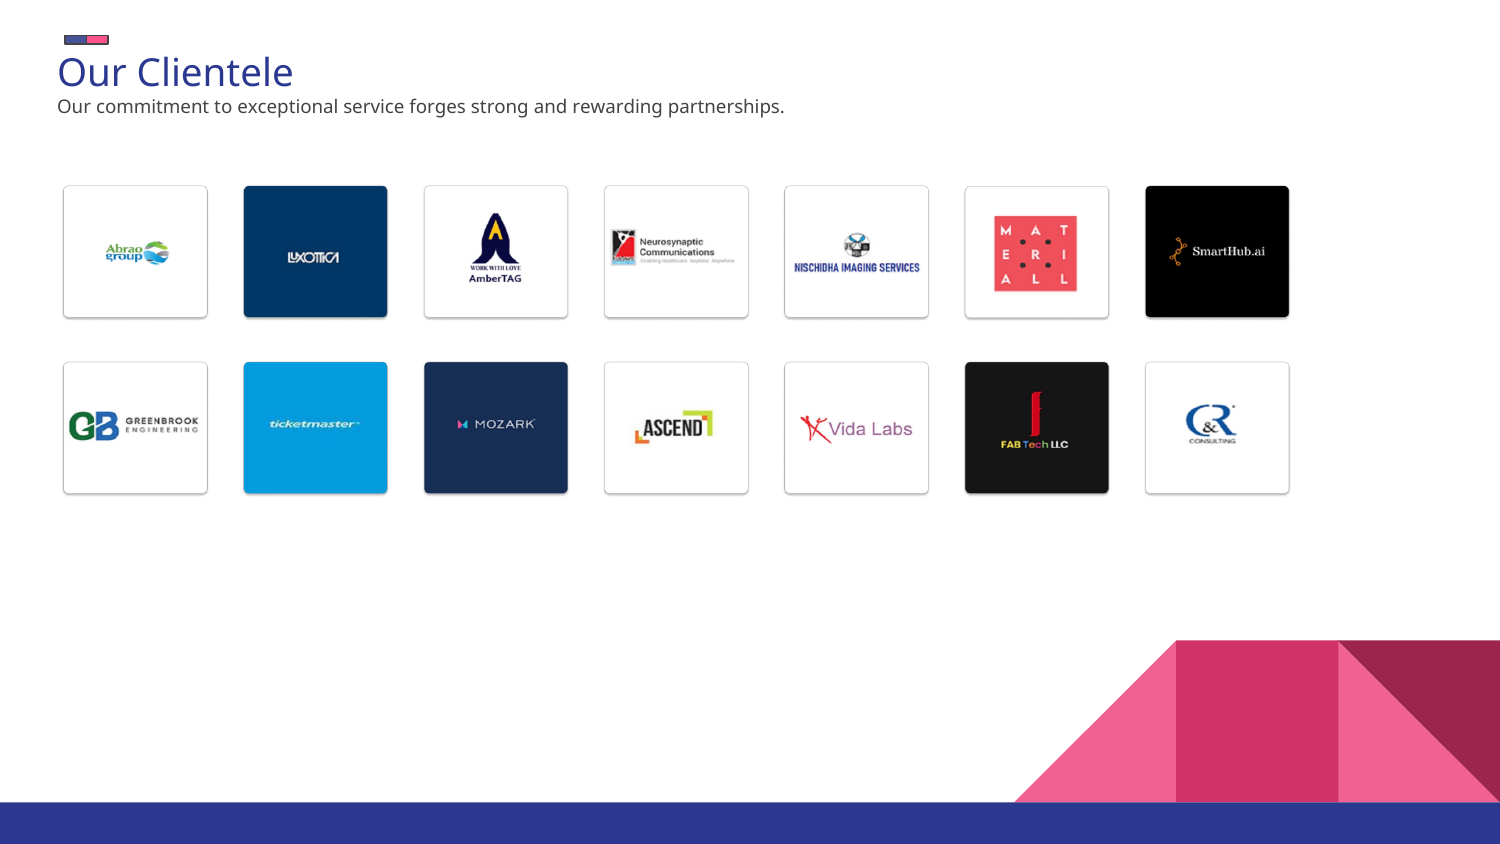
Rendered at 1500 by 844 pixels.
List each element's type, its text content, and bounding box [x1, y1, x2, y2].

text_box [87, 36, 107, 43]
title Our Clientele Our commitment to exceptional service forges strong and rewarding partnerships. [42, 26, 968, 121]
text_box [66, 36, 86, 43]
picture [0, 121, 1380, 629]
